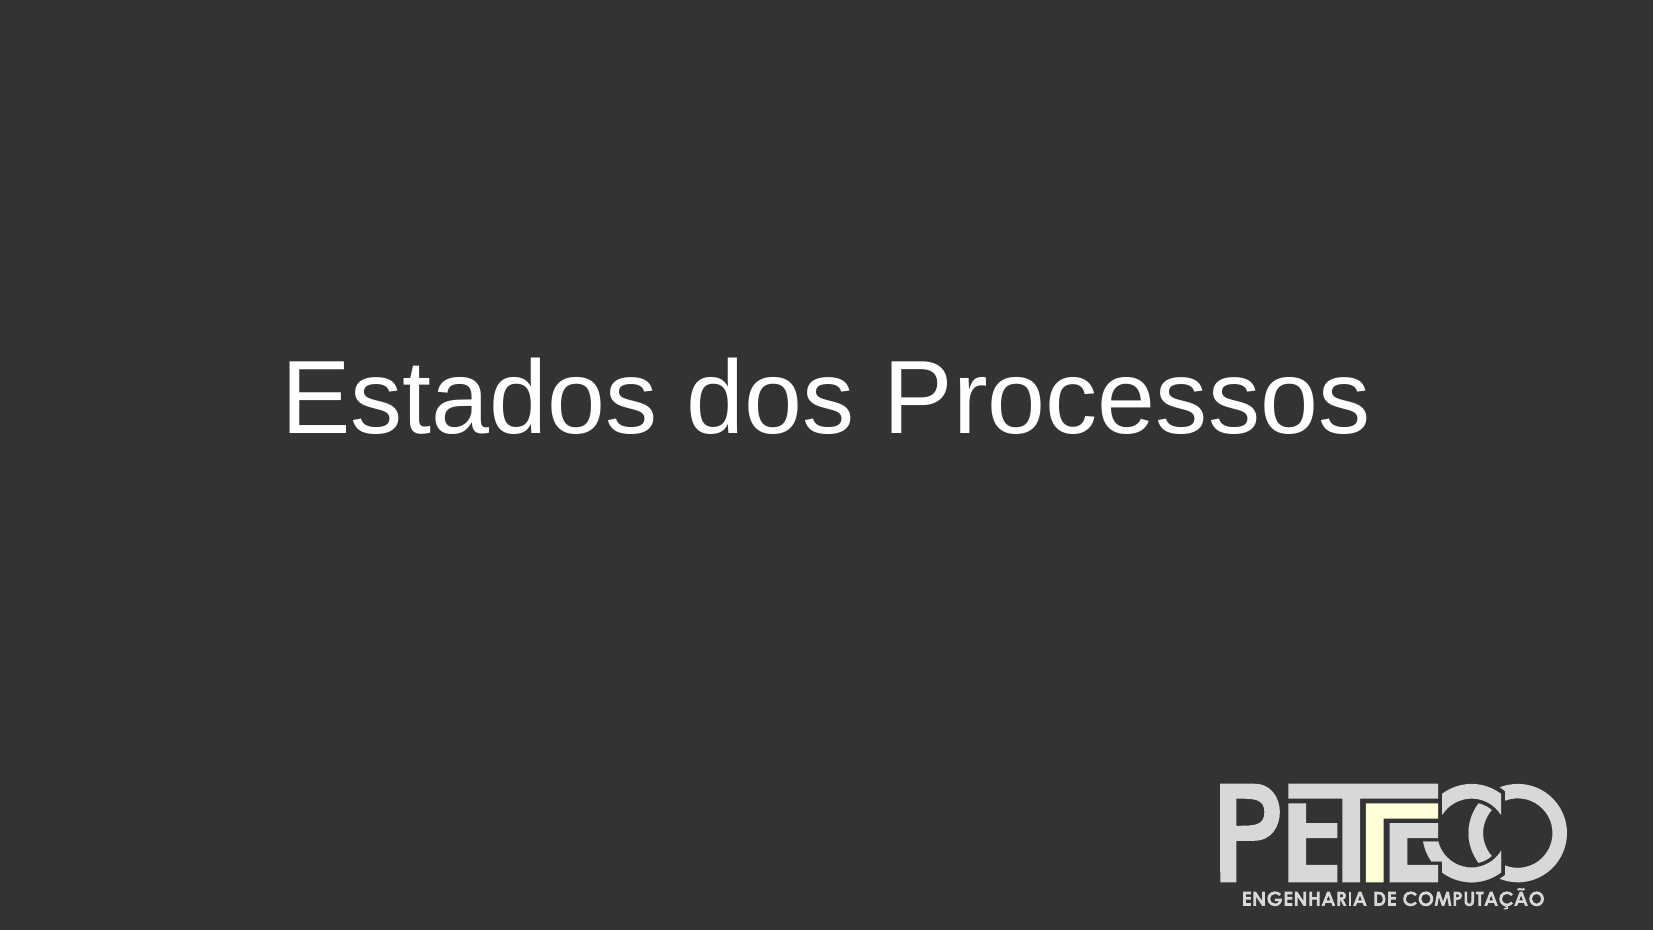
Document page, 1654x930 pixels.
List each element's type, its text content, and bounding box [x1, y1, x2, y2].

subtitle Estados dos Processos [82, 37, 1571, 757]
